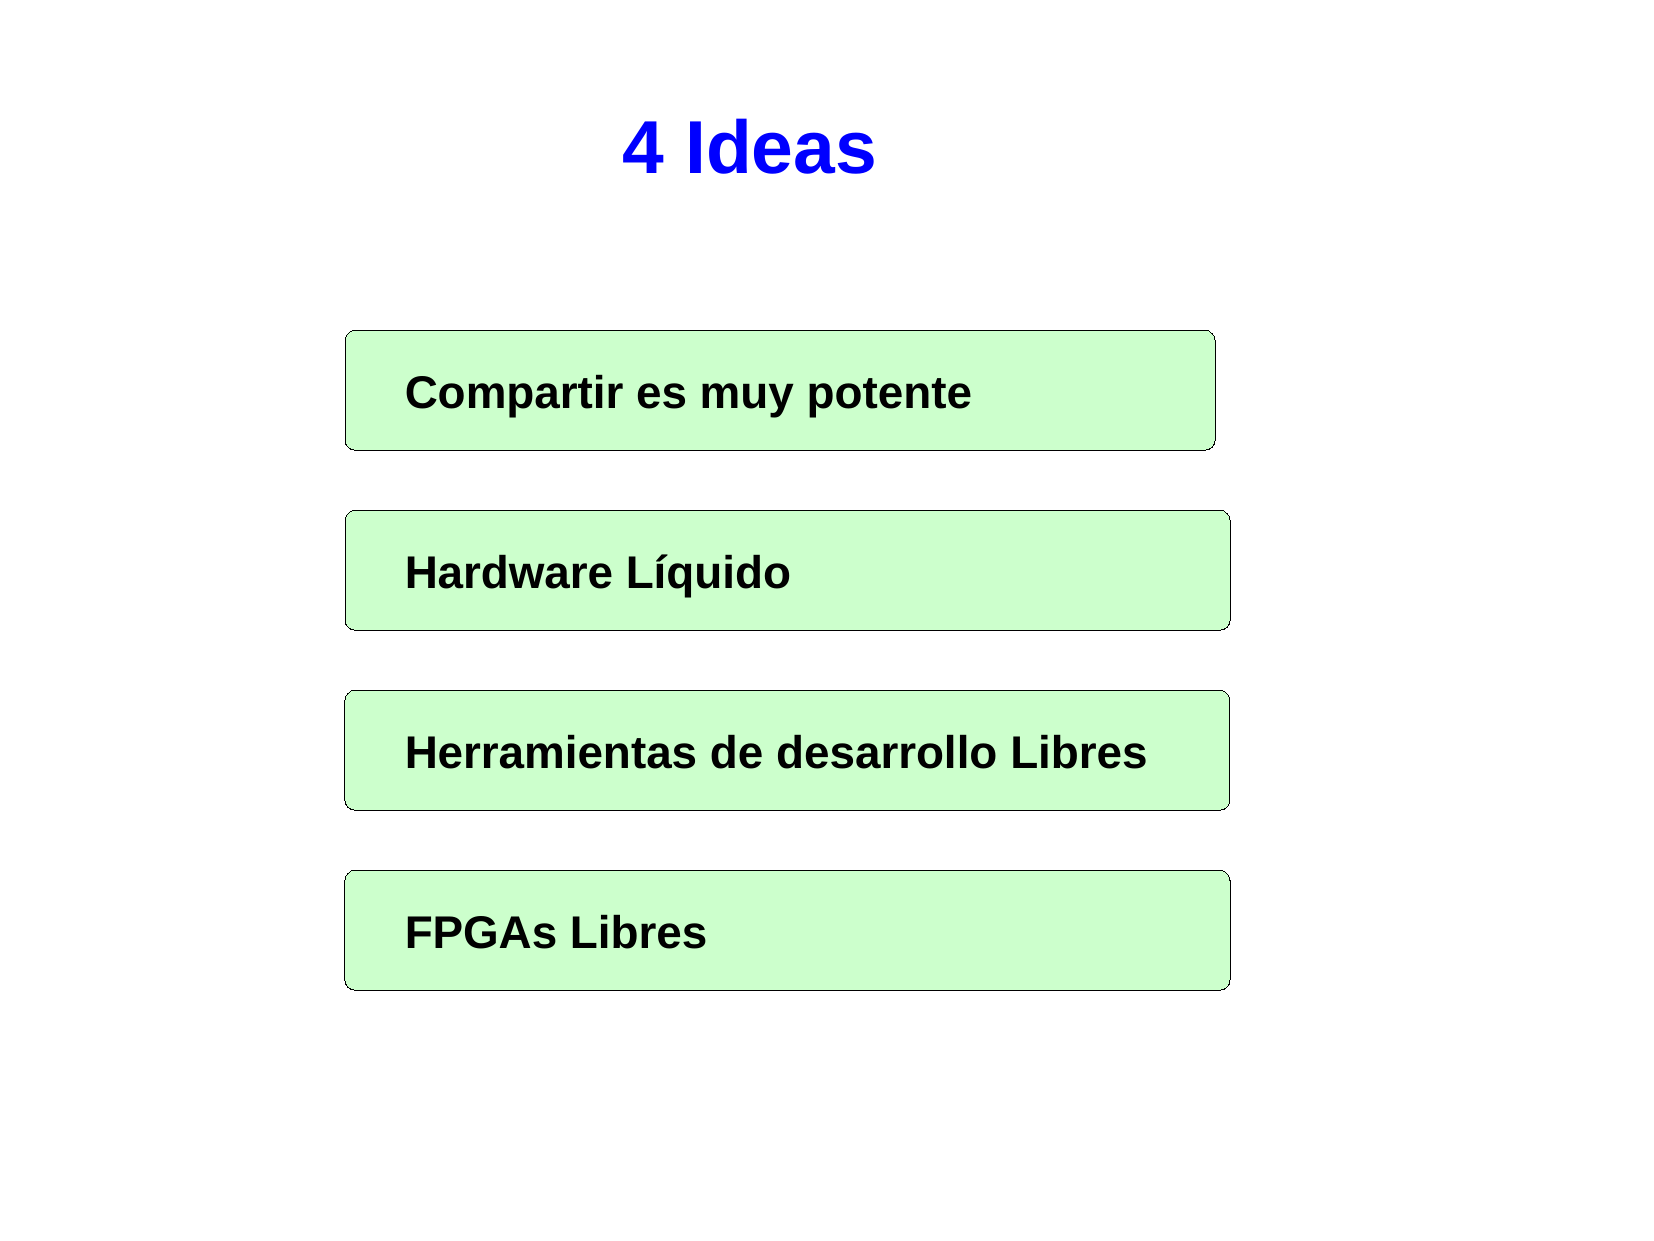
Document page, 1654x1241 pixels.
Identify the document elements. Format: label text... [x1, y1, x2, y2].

text_box [344, 690, 1230, 811]
title 4 Ideas [90, 105, 1411, 190]
text_box [345, 330, 1216, 451]
text_box Hardware Líquido [390, 540, 1231, 607]
text_box FPGAs Libres [389, 900, 1230, 967]
text_box [345, 510, 1231, 631]
text_box Herramientas de desarrollo Libres [390, 720, 1231, 787]
text_box Compartir es muy potente [390, 360, 1111, 436]
text_box [344, 870, 1231, 991]
